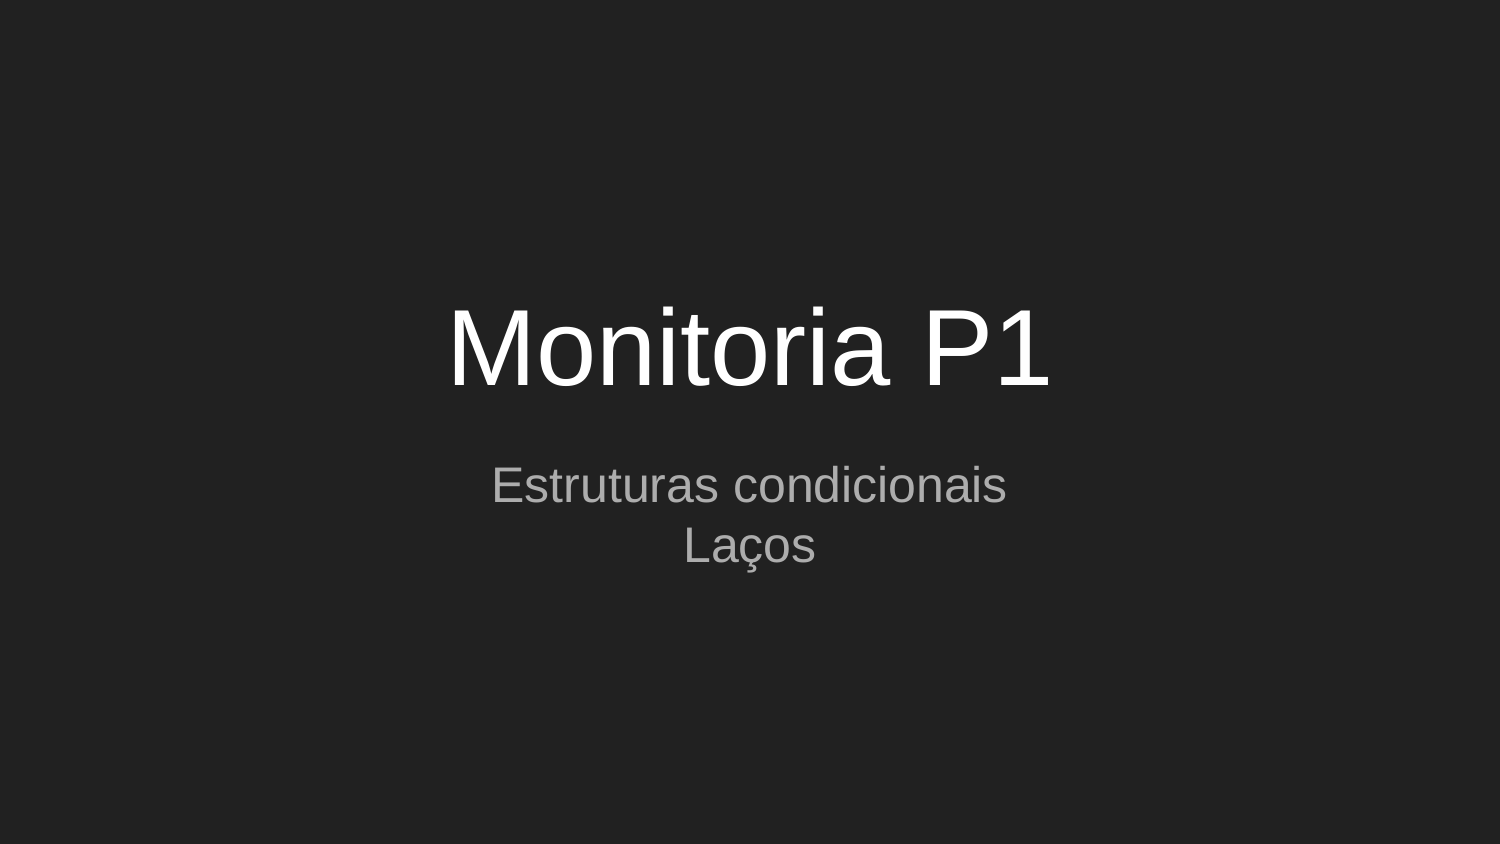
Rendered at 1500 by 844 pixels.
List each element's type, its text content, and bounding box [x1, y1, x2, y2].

subtitle Estruturas condicionais Laços [51, 437, 1449, 568]
title Monitoria P1 [51, 263, 1449, 422]
